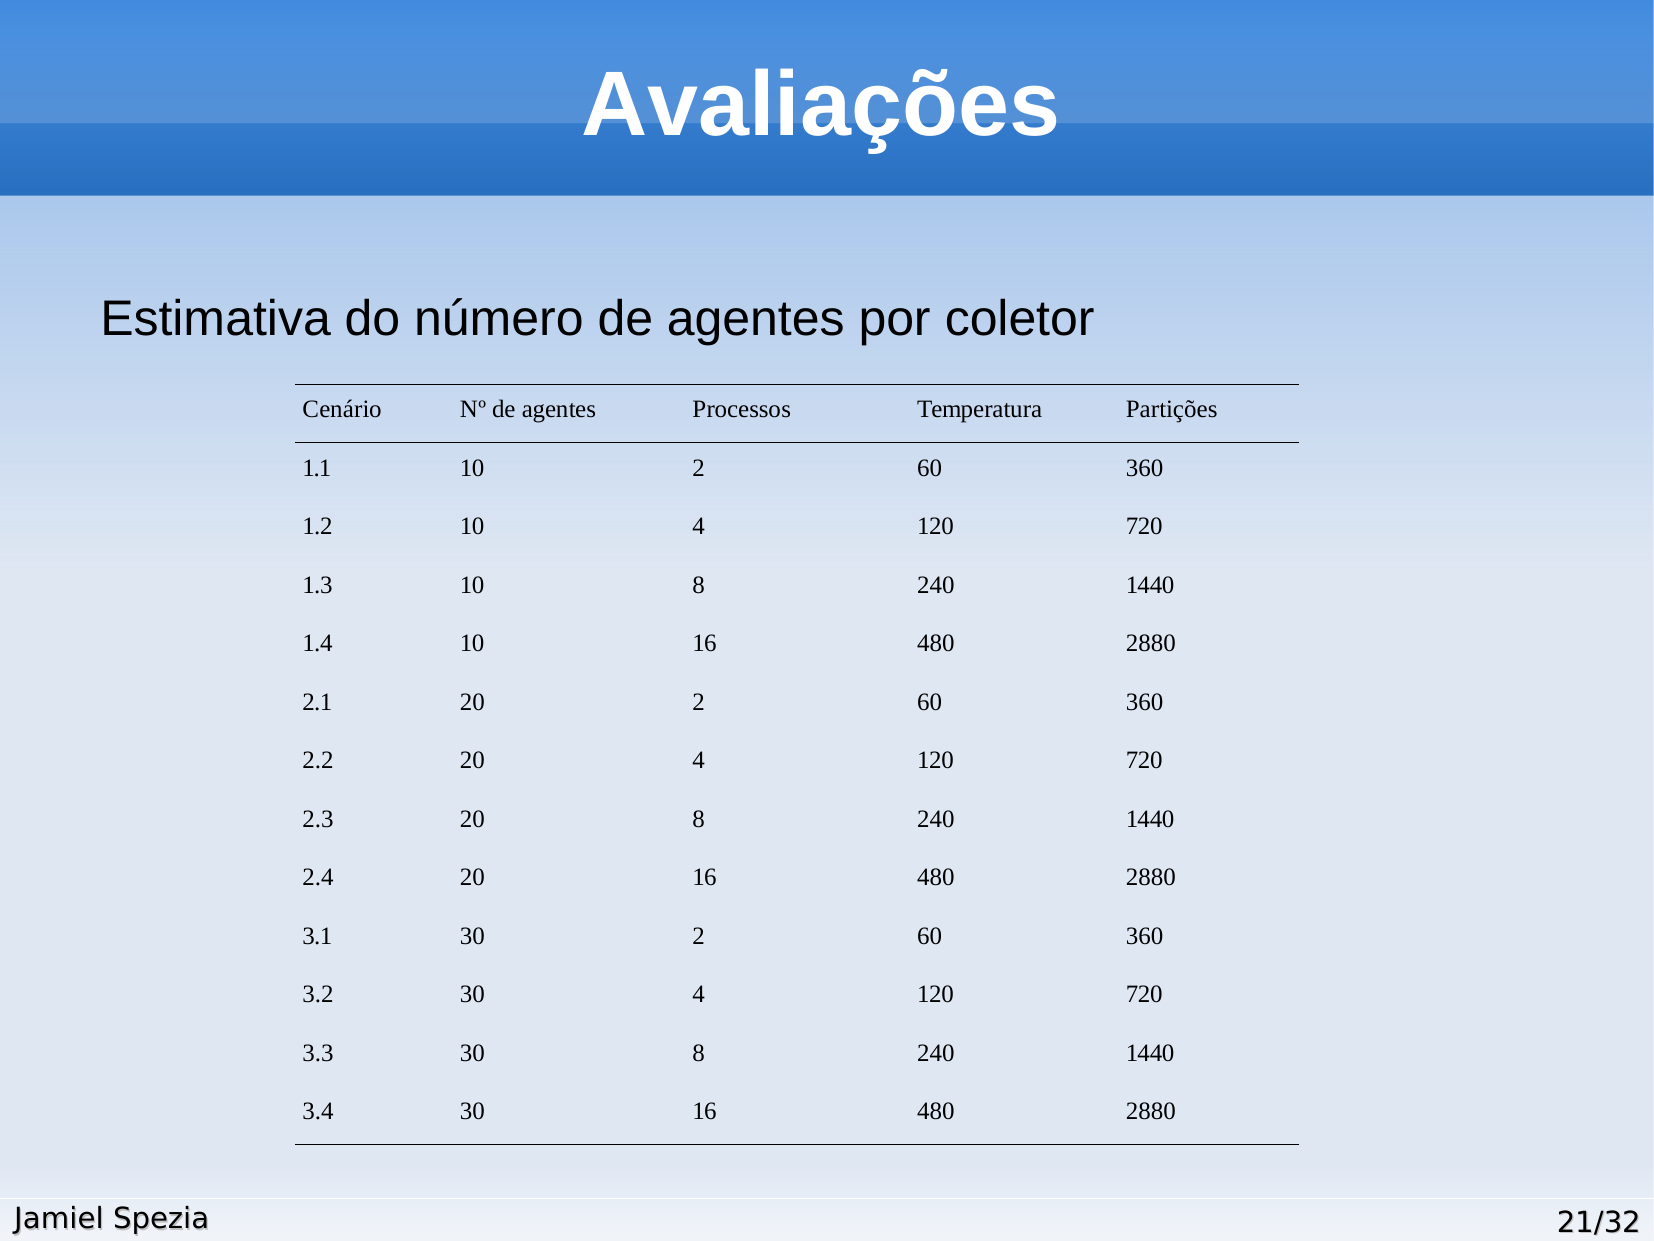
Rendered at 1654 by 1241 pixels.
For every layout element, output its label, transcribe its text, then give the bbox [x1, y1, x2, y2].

picture [0, 1199, 1654, 1241]
title Avaliações [76, 0, 1565, 208]
list Estimativa do número de agentes por coletor [82, 290, 1571, 1094]
picture [0, 0, 1654, 1198]
chart [295, 384, 1300, 1211]
